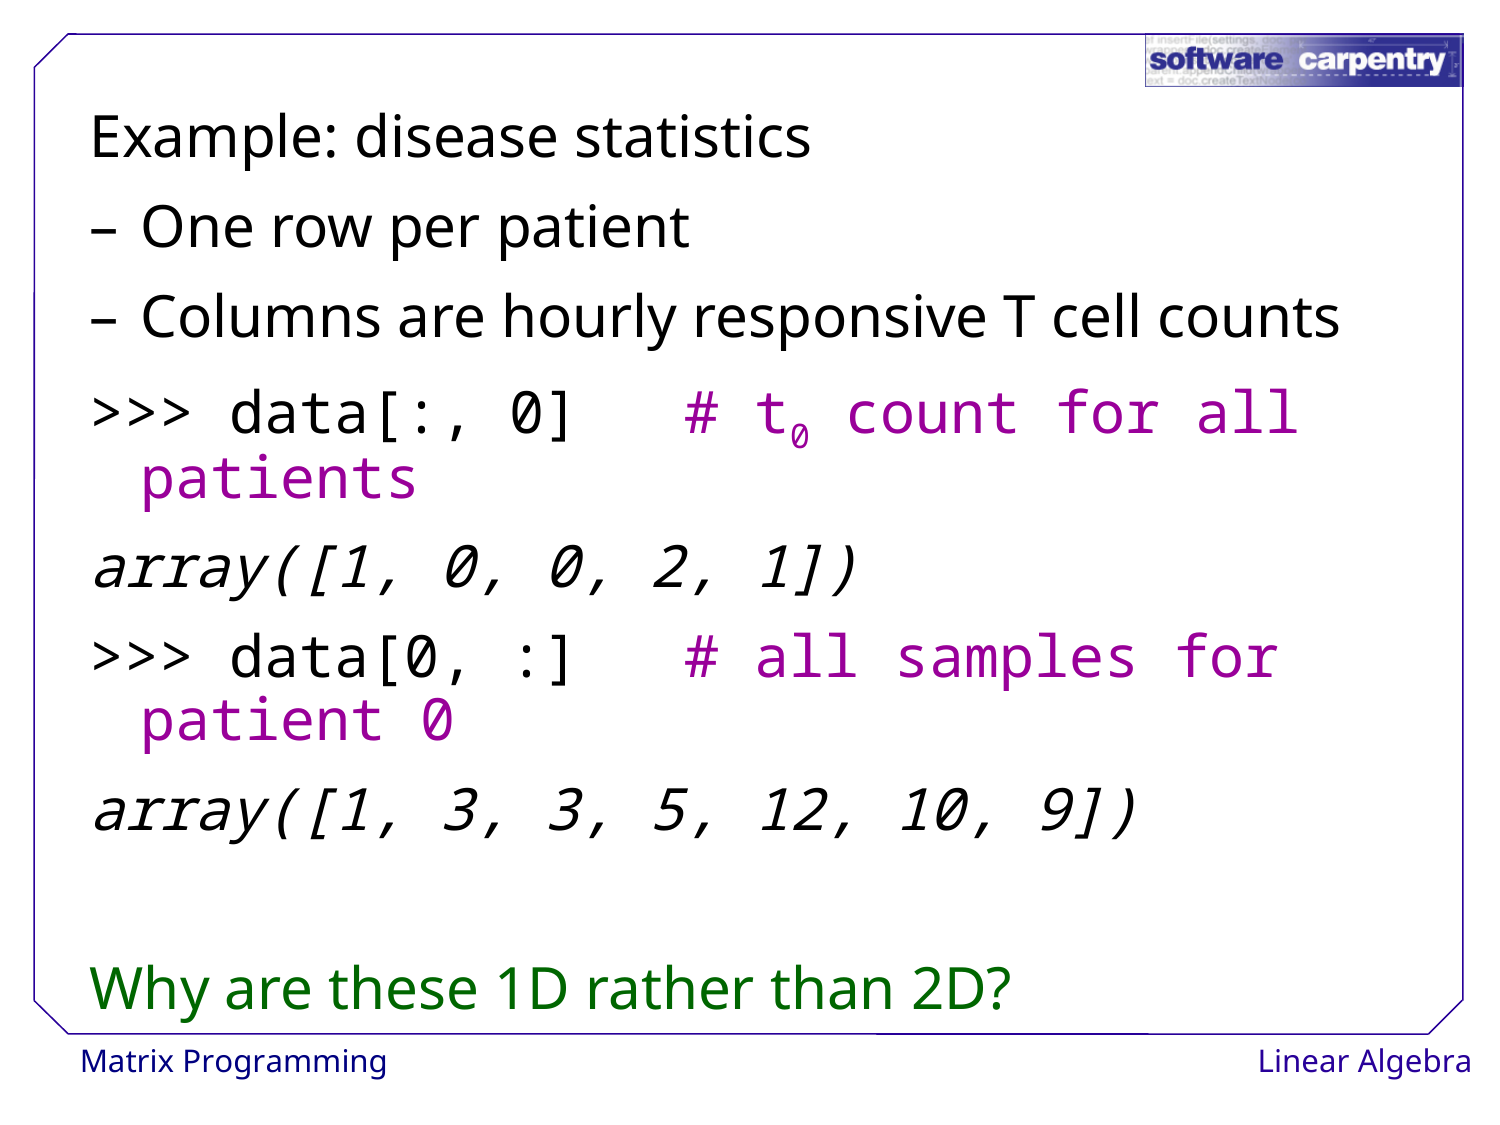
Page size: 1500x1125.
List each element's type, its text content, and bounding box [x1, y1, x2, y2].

list Example: disease statistics – One row per patient – Columns are hourly responsive T cell counts >>> data[:, 0] # t0 count for all patients array([1, 0, 0, 2, 1]) >>> data[0, :] # all samples for patient 0 array([1, 3, 3, 5, 12, 10, 9]) Why are these 1D rather than 2D? [75, 99, 1426, 1013]
picture [1145, 33, 1464, 87]
